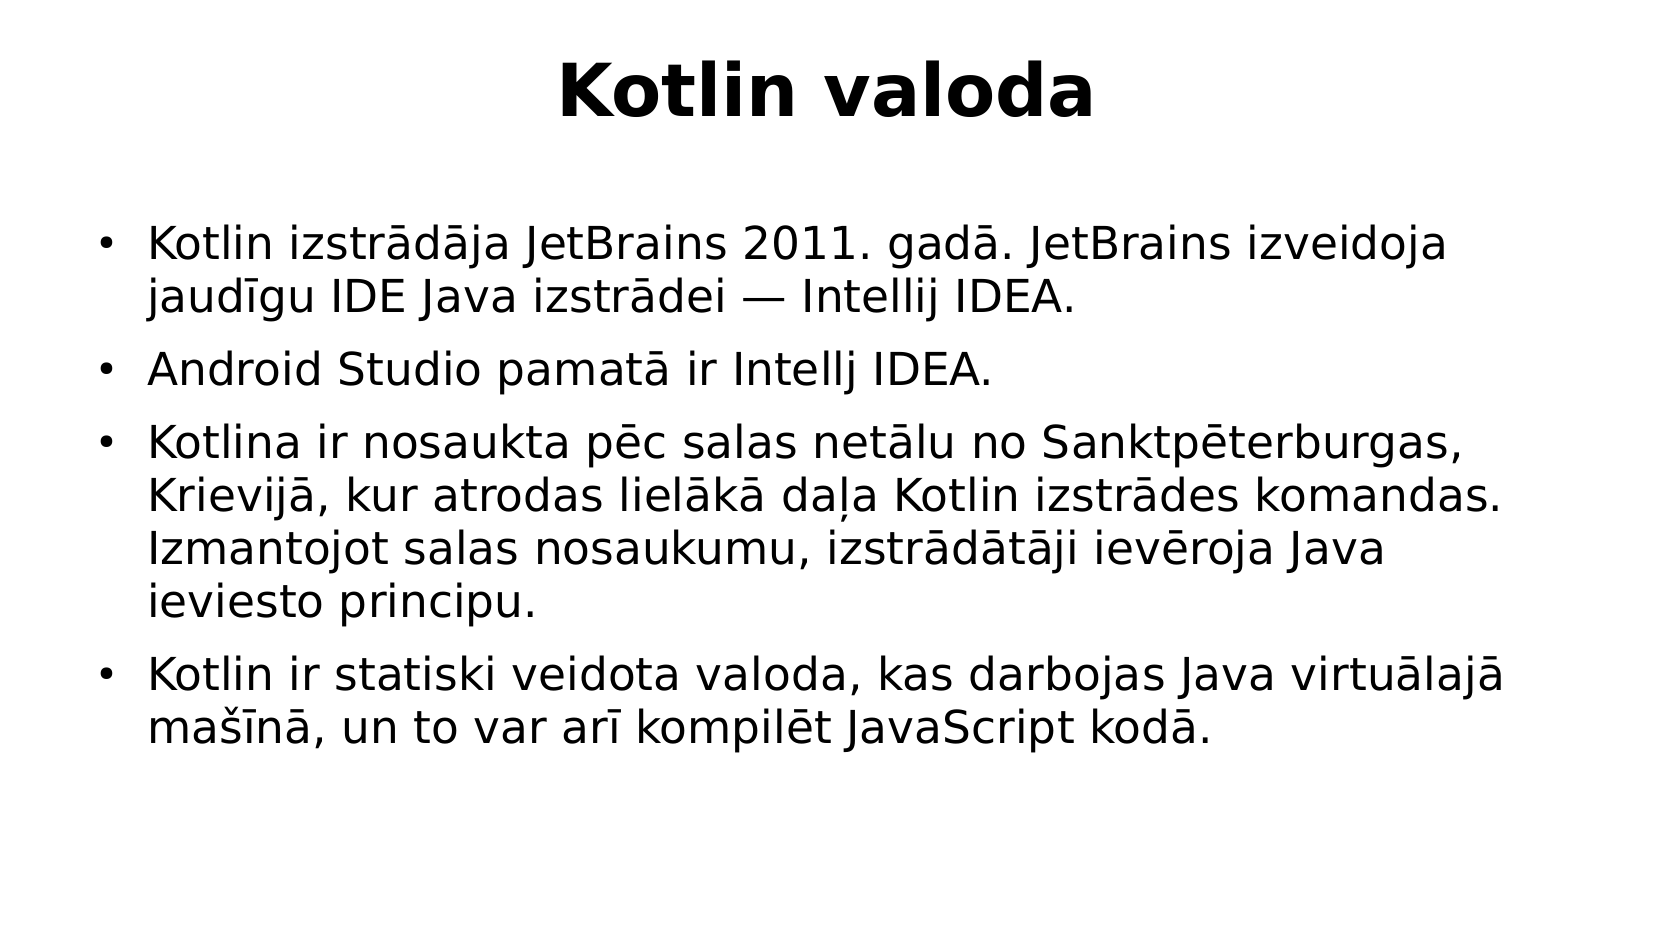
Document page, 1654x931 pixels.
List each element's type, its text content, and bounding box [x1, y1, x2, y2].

list Kotlin izstrādāja JetBrains 2011. gadā. JetBrains izveidoja jaudīgu IDE Java izstrādei — Intellij IDEA. Android Studio pamatā ir Intellj IDEA. Kotlina ir nosaukta pēc salas netālu no Sanktpēterburgas, Krievijā, kur atrodas lielākā daļa Kotlin izstrādes komandas. Izmantojot salas nosaukumu, izstrādātāji ievēroja Java ieviesto principu. Kotlin ir statiski veidota valoda, kas darbojas Java virtuālajā mašīnā, un to var arī kompilēt JavaScript kodā. [82, 217, 1571, 758]
title Kotlin valoda [82, 37, 1571, 147]
